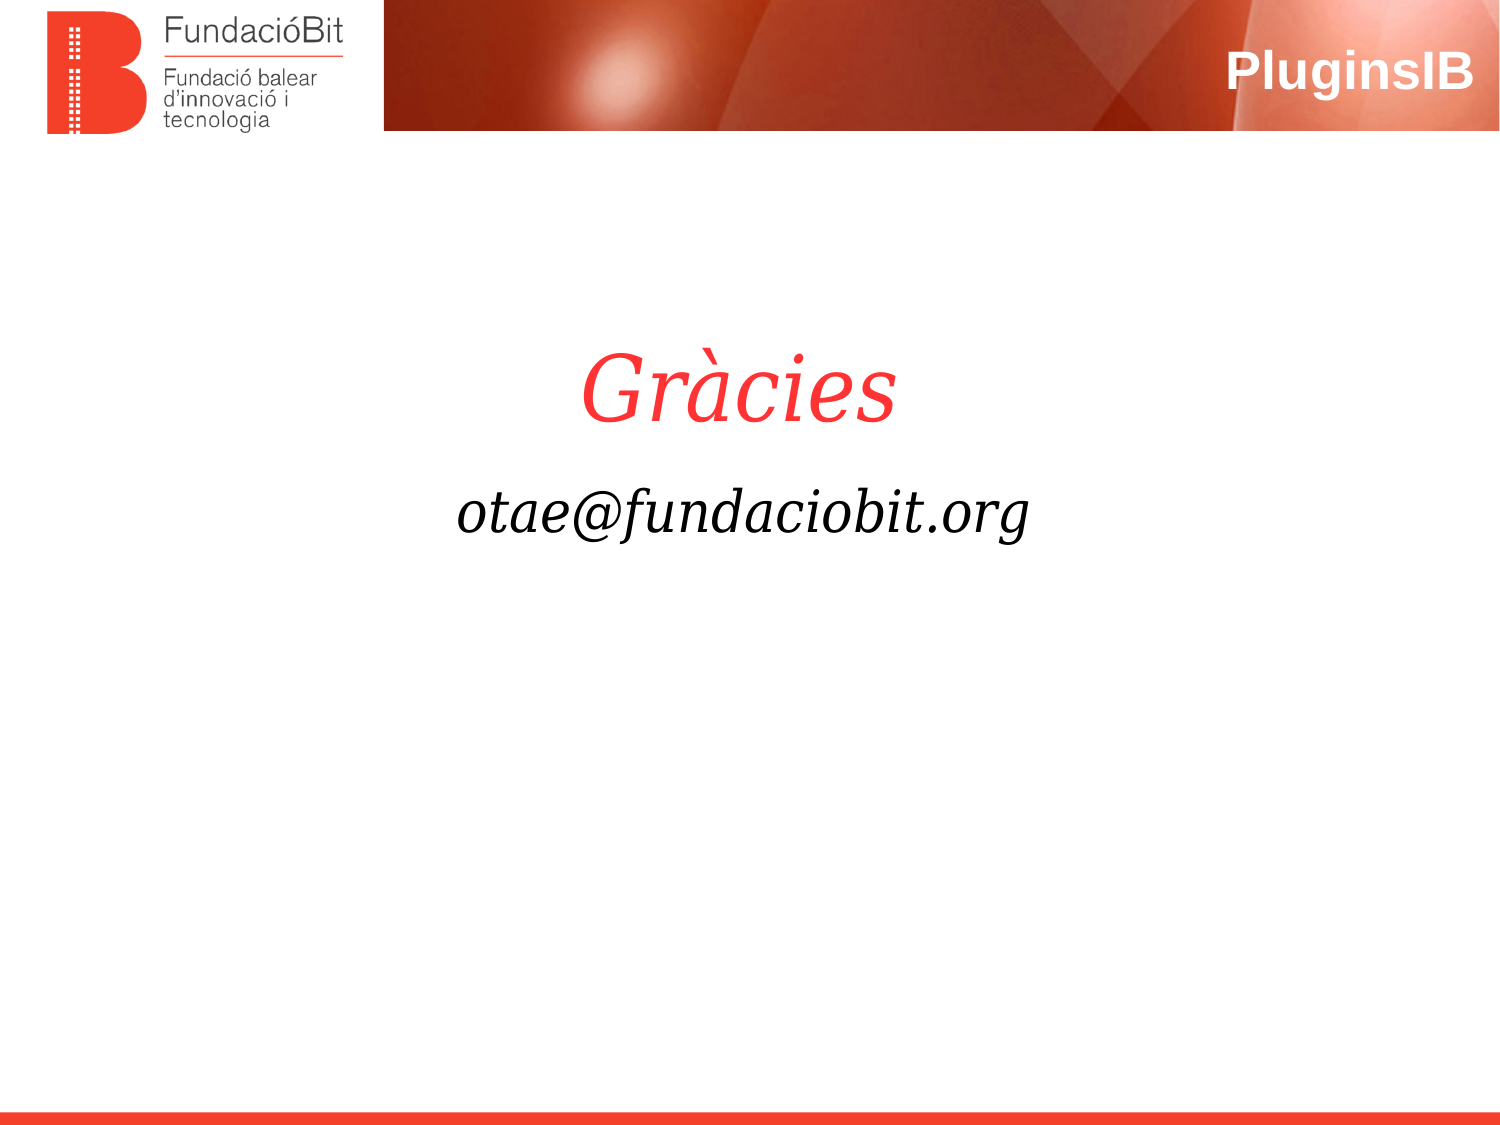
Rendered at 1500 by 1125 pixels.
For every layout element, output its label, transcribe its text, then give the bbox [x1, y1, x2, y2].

title PluginsIB [324, 19, 1477, 123]
picture [383, 0, 1500, 131]
text_box Gràcies [129, 336, 1350, 444]
picture [47, 11, 343, 134]
text_box otae@fundaciobit.org [133, 478, 1355, 554]
